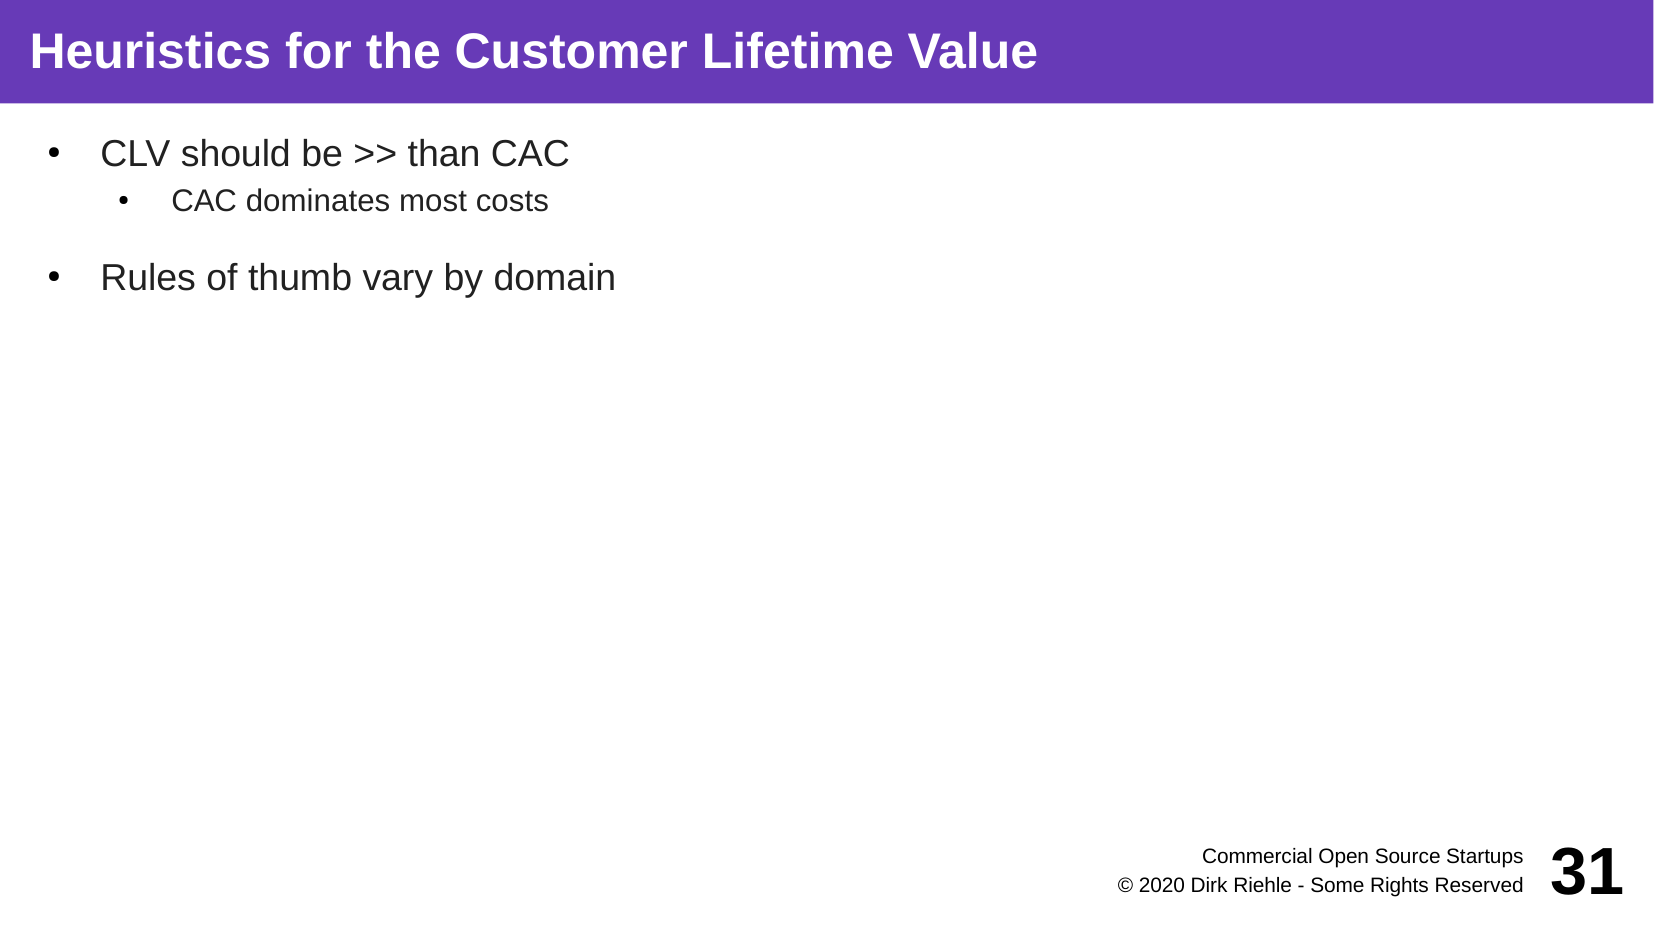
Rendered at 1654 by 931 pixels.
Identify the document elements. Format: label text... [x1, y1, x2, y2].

list CLV should be >> than CAC CAC dominates most costs Rules of thumb vary by domain [29, 132, 1625, 813]
title Heuristics for the Customer Lifetime Value [0, 0, 1654, 104]
